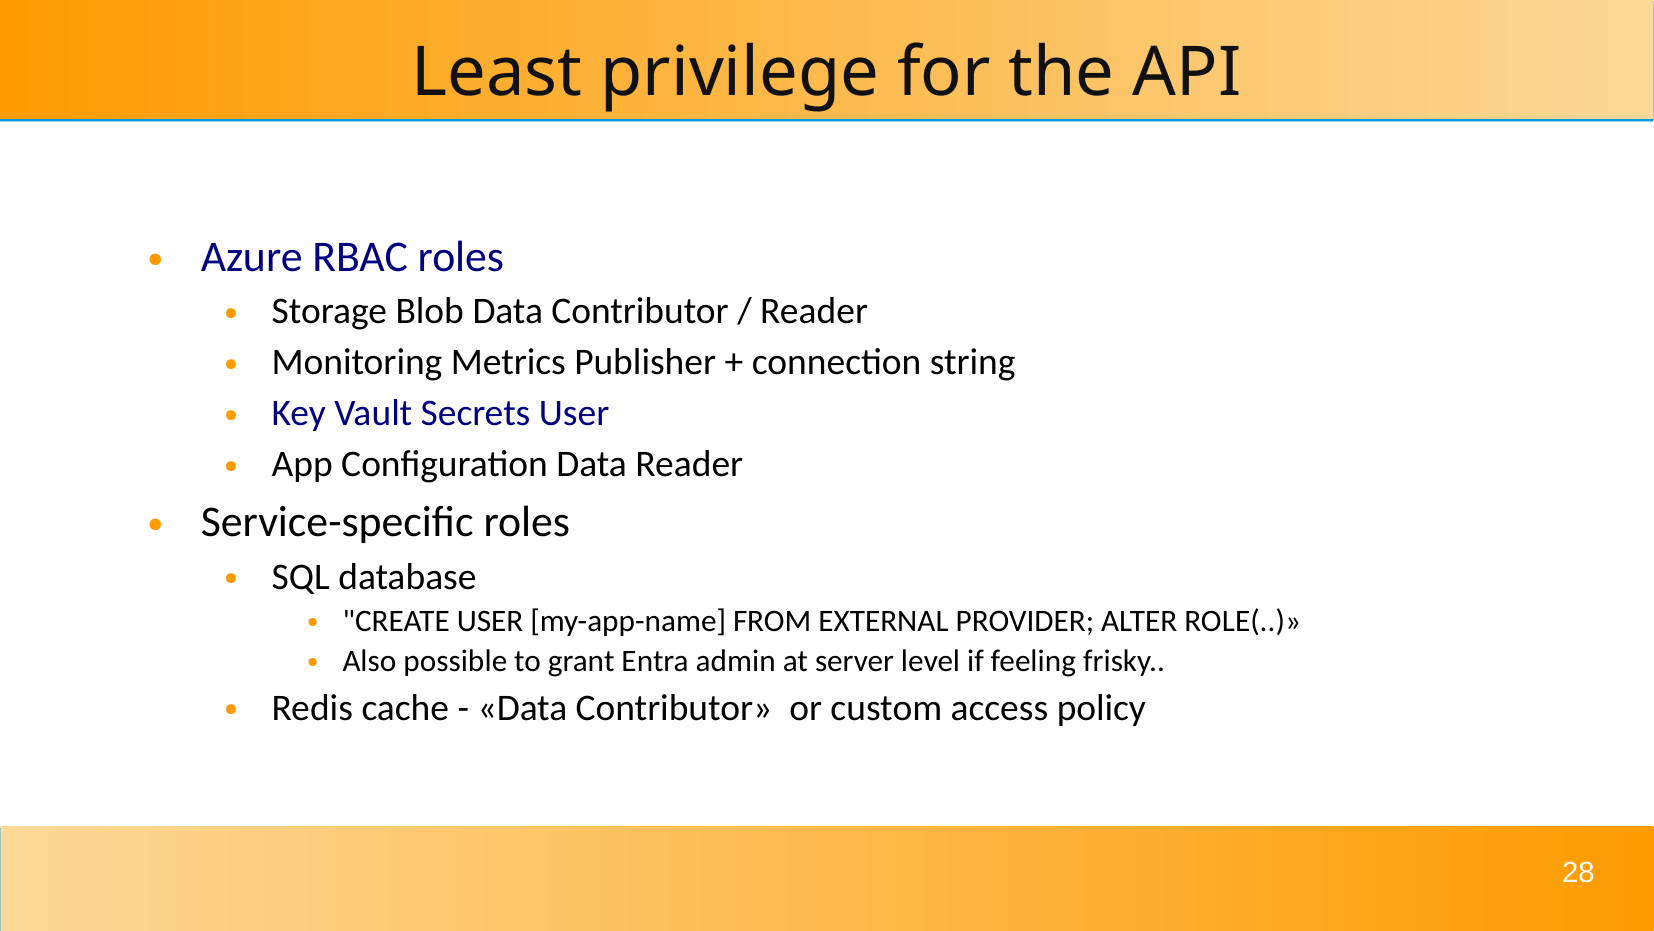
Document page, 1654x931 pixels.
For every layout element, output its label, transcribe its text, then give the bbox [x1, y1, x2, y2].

title Least privilege for the API [59, 26, 1595, 111]
title Networking [1101, 827, 1105, 930]
list Azure RBAC roles Storage Blob Data Contributor / Reader Monitoring Metrics Publisher + connection string Key Vault Secrets User App Configuration Data Reader Service-specific roles SQL database "CREATE USER [my-app-name] FROM EXTERNAL PROVIDER; ALTER ROLE(..)» Also possible to grant Entra admin at server level if feeling frisky.. Redis cache - «Data Contributor» or custom access policy [59, 177, 1595, 768]
